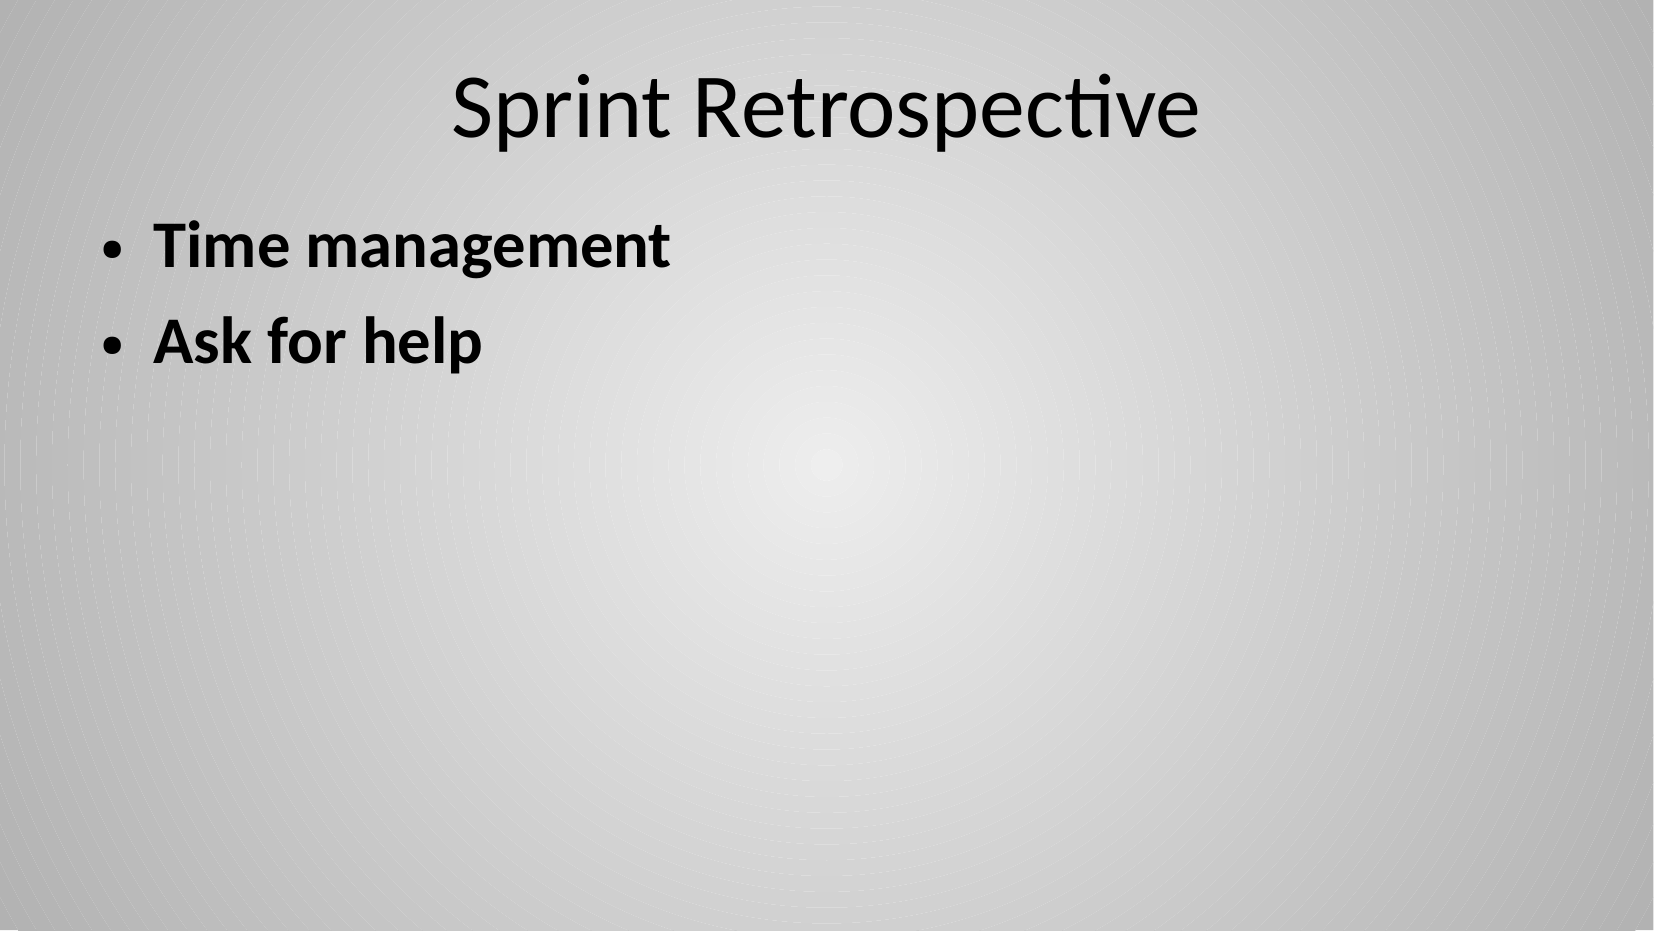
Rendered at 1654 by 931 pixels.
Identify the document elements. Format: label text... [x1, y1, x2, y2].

list Time management Ask for help [82, 217, 1571, 758]
title Sprint Retrospective [82, 37, 1571, 193]
